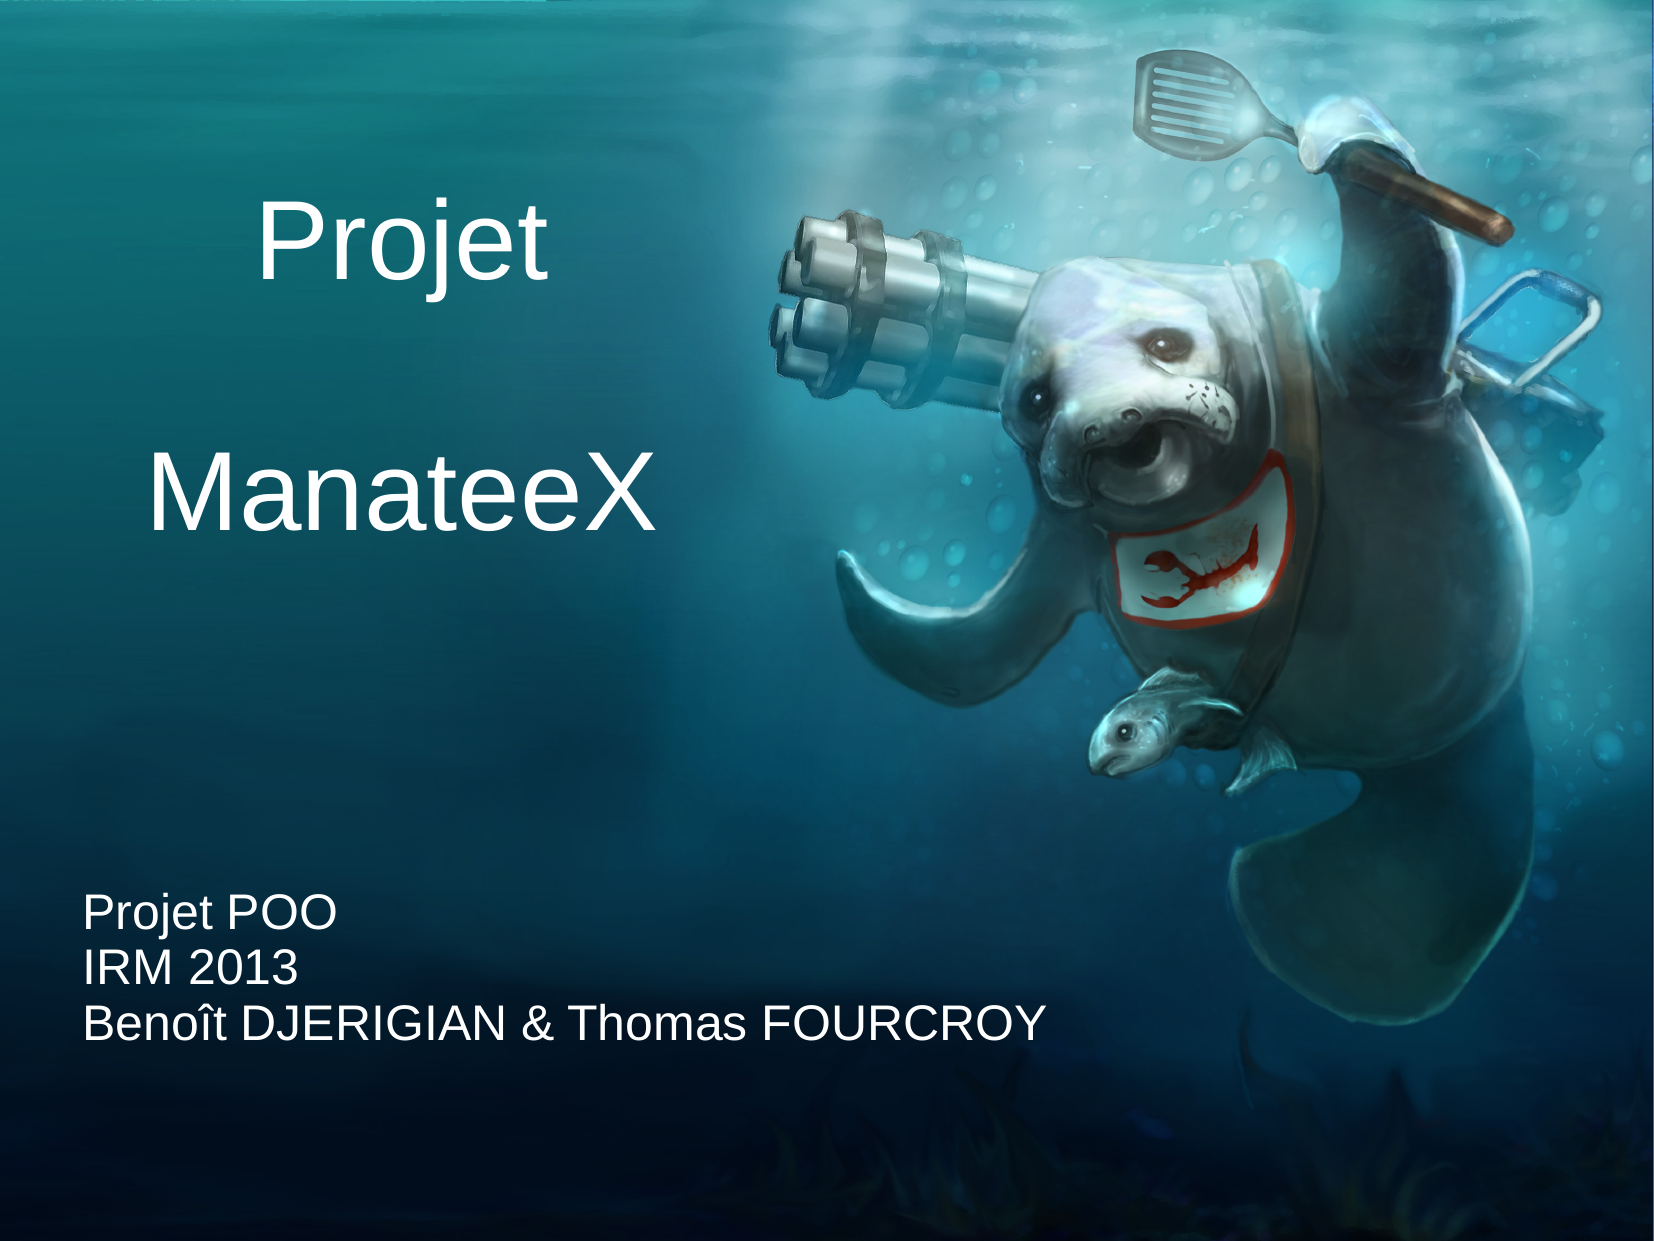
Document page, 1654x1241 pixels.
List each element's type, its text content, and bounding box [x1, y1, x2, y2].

subtitle Projet POO IRM 2013 Benoît DJERIGIAN & Thomas FOURCROY [82, 826, 1063, 1109]
picture [0, 832, 16, 837]
picture [0, 0, 1654, 1241]
title Projet ManateeX [59, 164, 745, 567]
